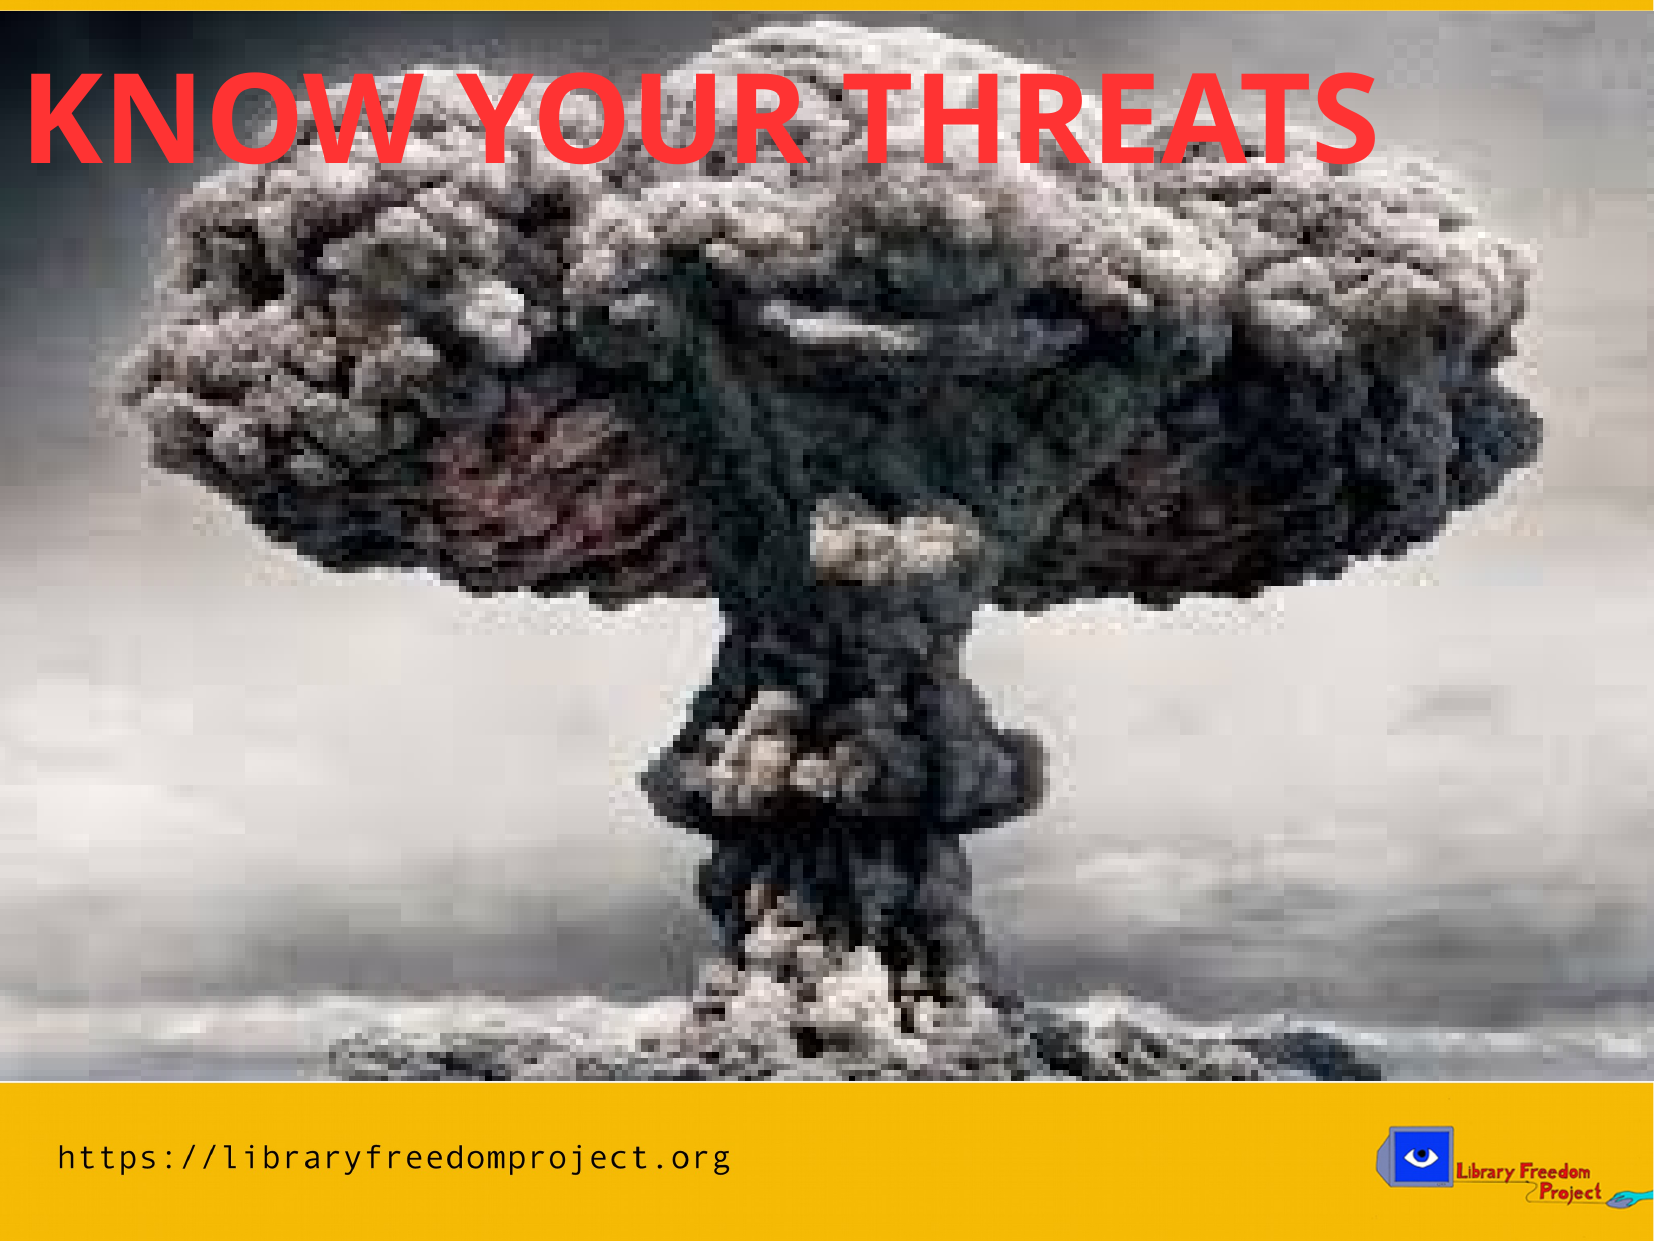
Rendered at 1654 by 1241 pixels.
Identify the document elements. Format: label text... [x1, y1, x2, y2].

picture [0, 0, 1654, 1241]
text_box KNOW YOUR THREATS [20, 30, 1633, 204]
